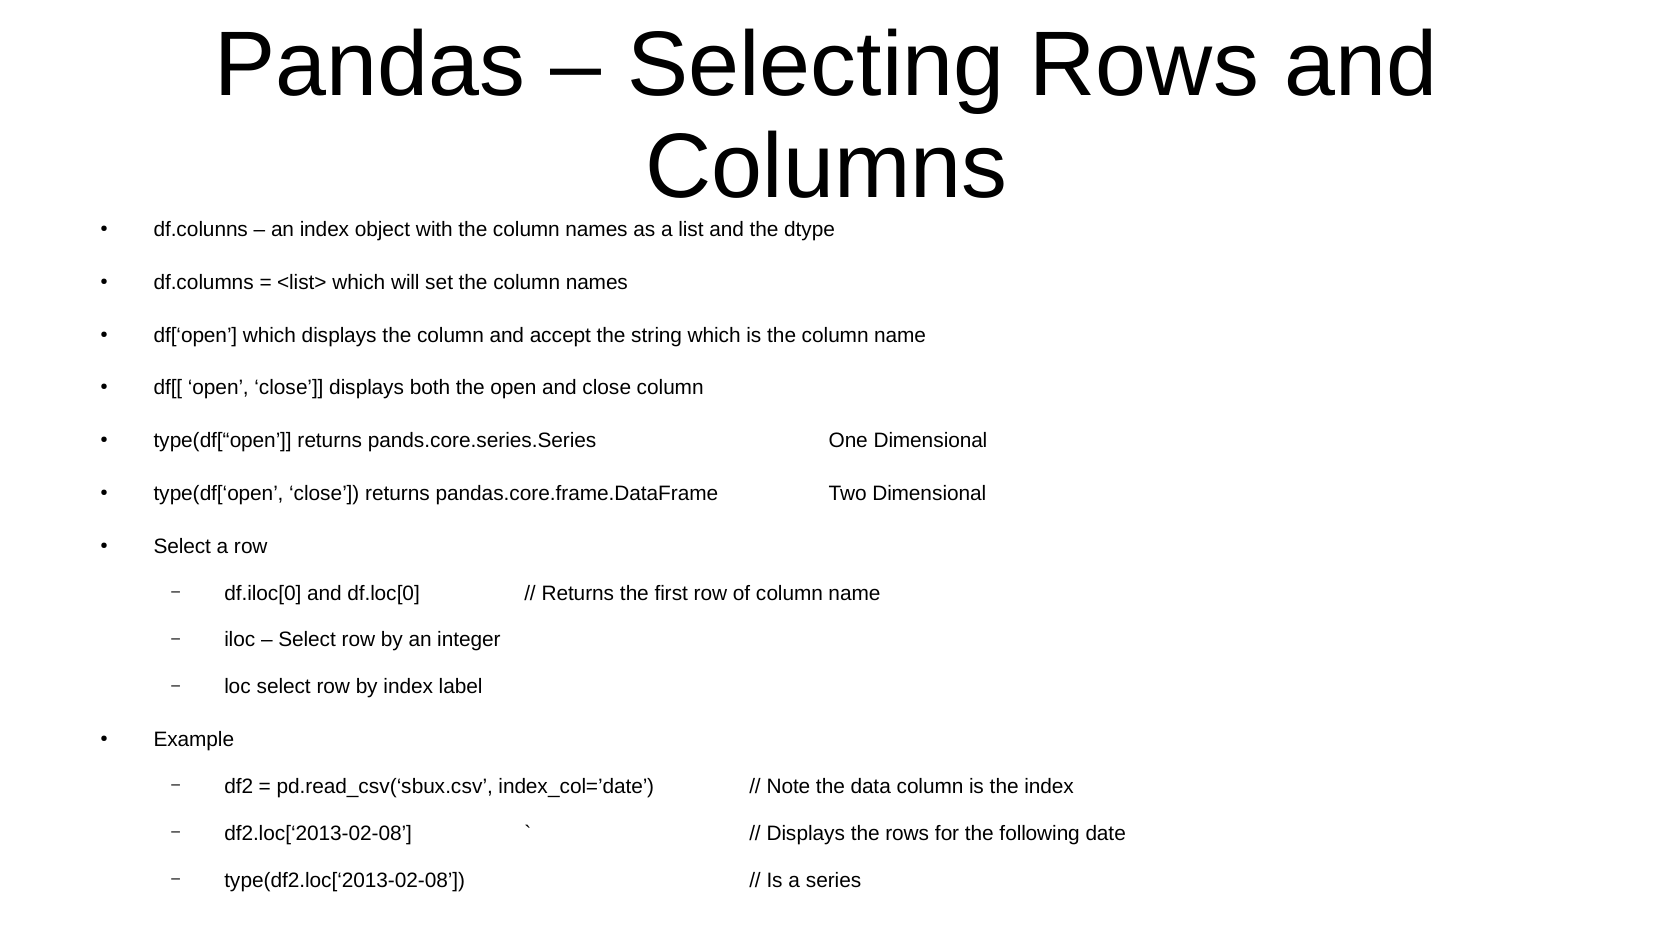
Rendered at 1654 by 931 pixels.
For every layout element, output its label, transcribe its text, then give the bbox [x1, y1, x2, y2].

list df.colunns – an index object with the column names as a list and the dtype df.columns = <list> which will set the column names df[‘open’] which displays the column and accept the string which is the column name df[[ ‘open’, ‘close’]] displays both the open and close column type(df[“open’]] returns pands.core.series.Series One Dimensional type(df[‘open’, ‘close’]) returns pandas.core.frame.DataFrame Two Dimensional Select a row df.iloc[0] and df.loc[0] // Returns the first row of column name iloc – Select row by an integer loc select row by index label Example df2 = pd.read_csv(‘sbux.csv’, index_col=’date’) // Note the data column is the index df2.loc[‘2013-02-08’] ` // Displays the rows for the following date type(df2.loc[‘2013-02-08’]) // Is a series [82, 217, 1651, 916]
title Pandas – Selecting Rows and Columns [82, 12, 1571, 217]
